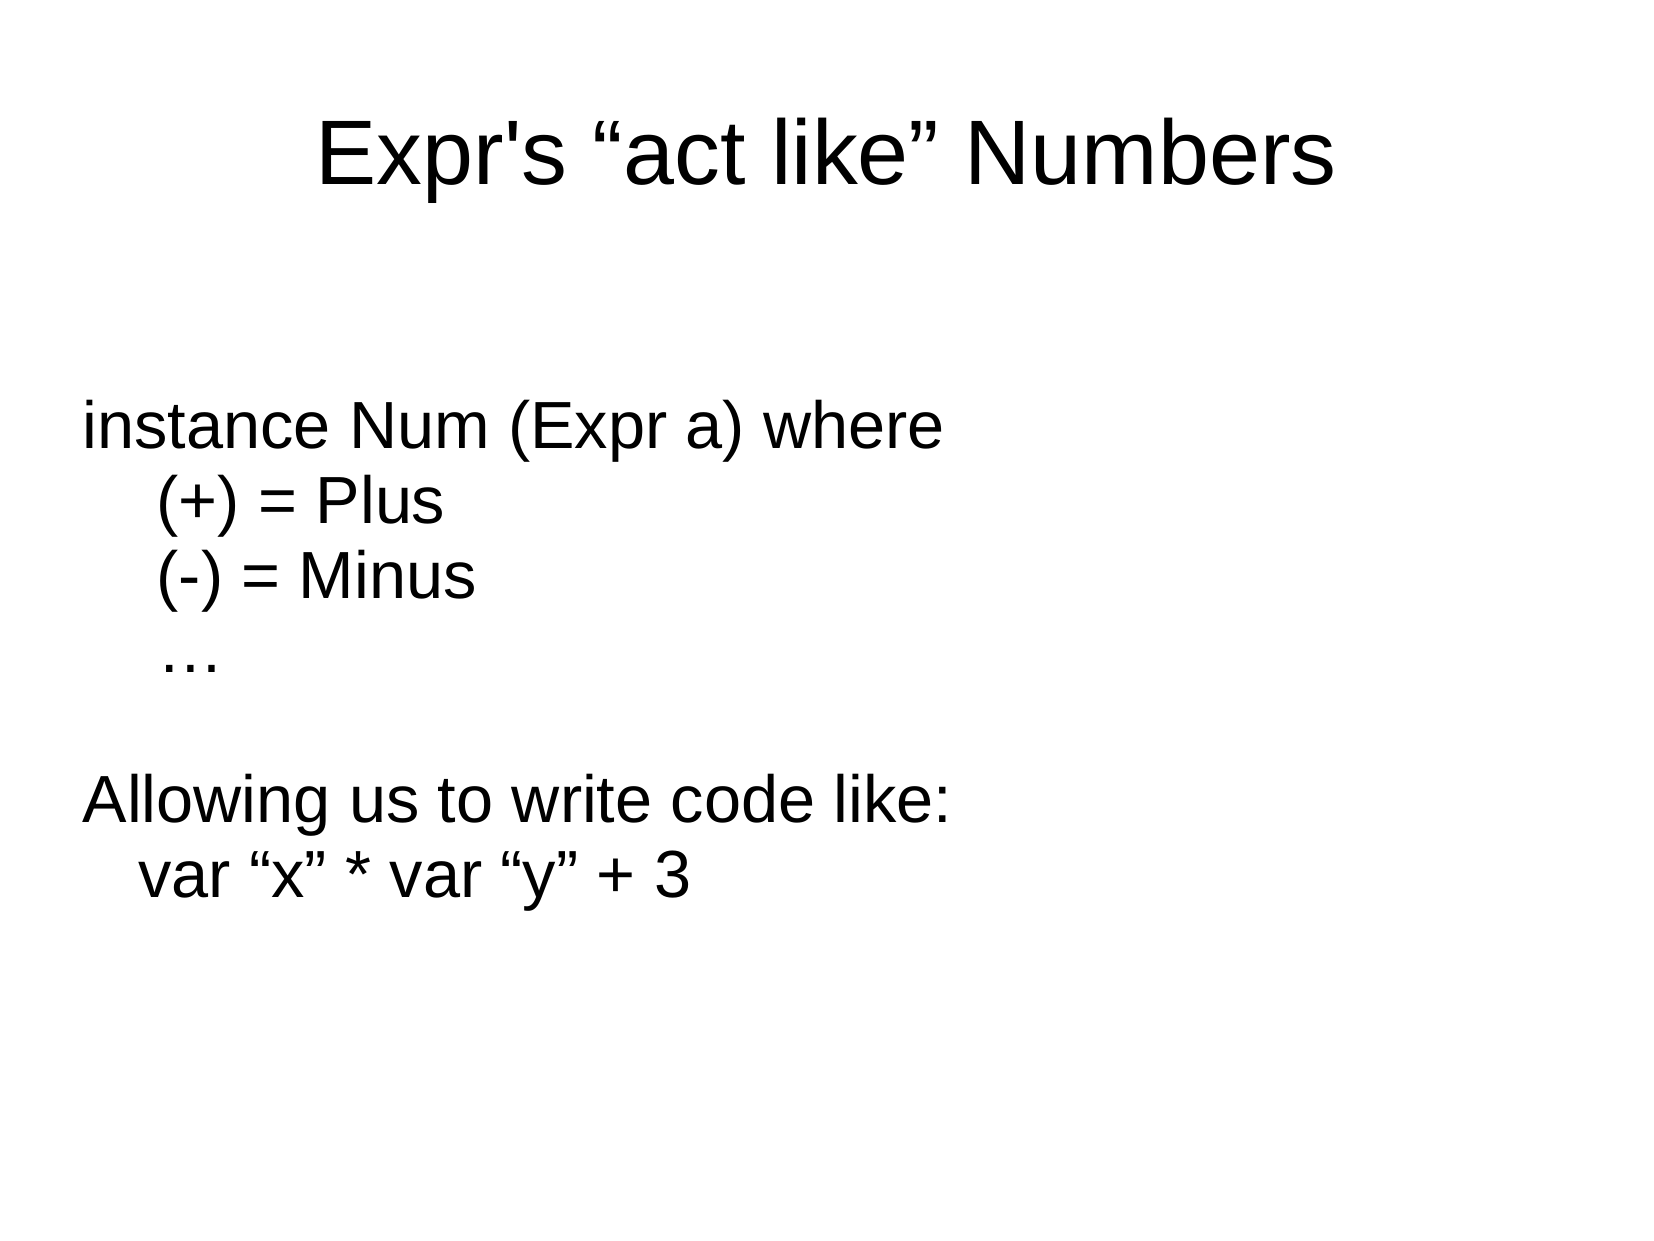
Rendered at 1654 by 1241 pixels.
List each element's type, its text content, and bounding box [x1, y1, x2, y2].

subtitle instance Num (Expr a) where (+) = Plus (-) = Minus … Allowing us to write code like: var “x” * var “y” + 3 [82, 290, 1571, 1010]
title Expr's “act like” Numbers [82, 49, 1571, 257]
